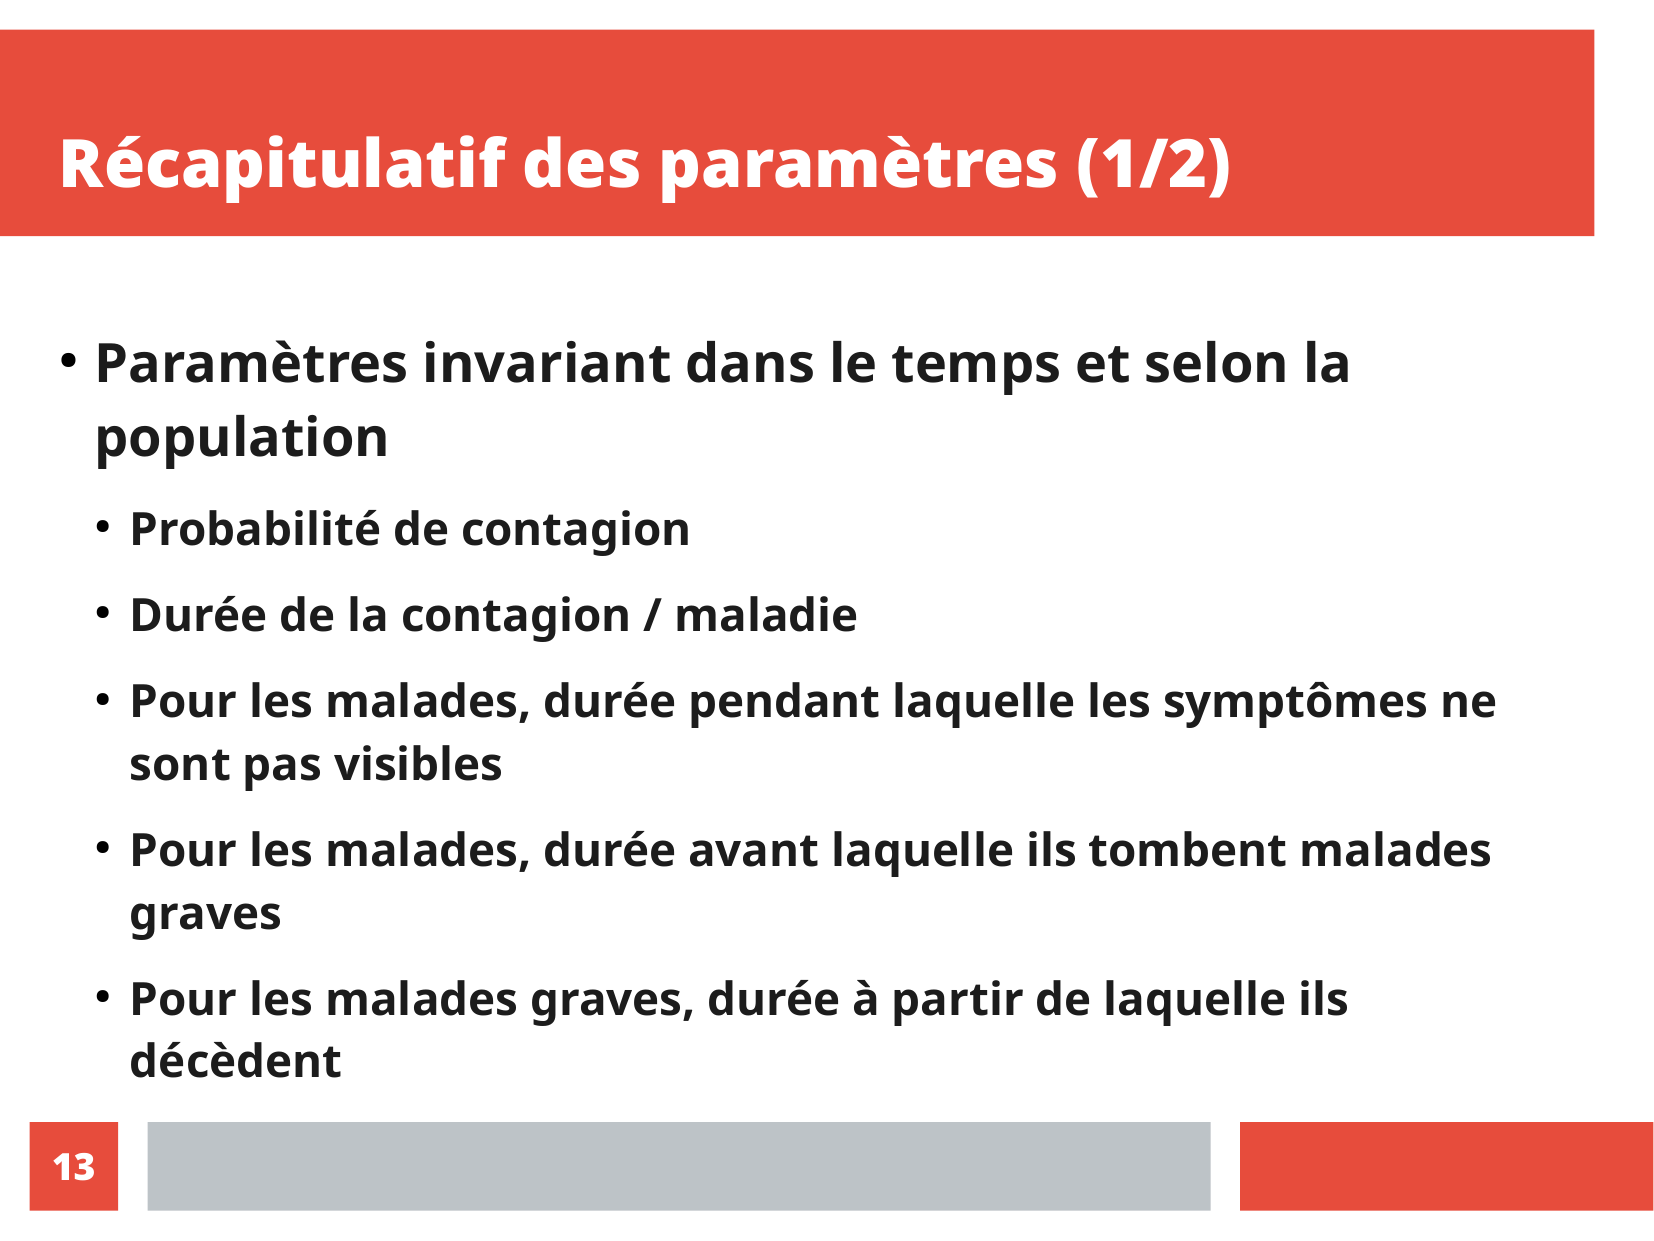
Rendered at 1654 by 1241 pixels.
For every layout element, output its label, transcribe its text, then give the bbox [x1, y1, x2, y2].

list Paramètres invariant dans le temps et selon la population Probabilité de contagion Durée de la contagion / maladie Pour les malades, durée pendant laquelle les symptômes ne sont pas visibles Pour les malades, durée avant laquelle ils tombent malades graves Pour les malades graves, durée à partir de laquelle ils décèdent [59, 324, 1565, 1093]
title Récapitulatif des paramètres (1/2) [59, 59, 1595, 207]
